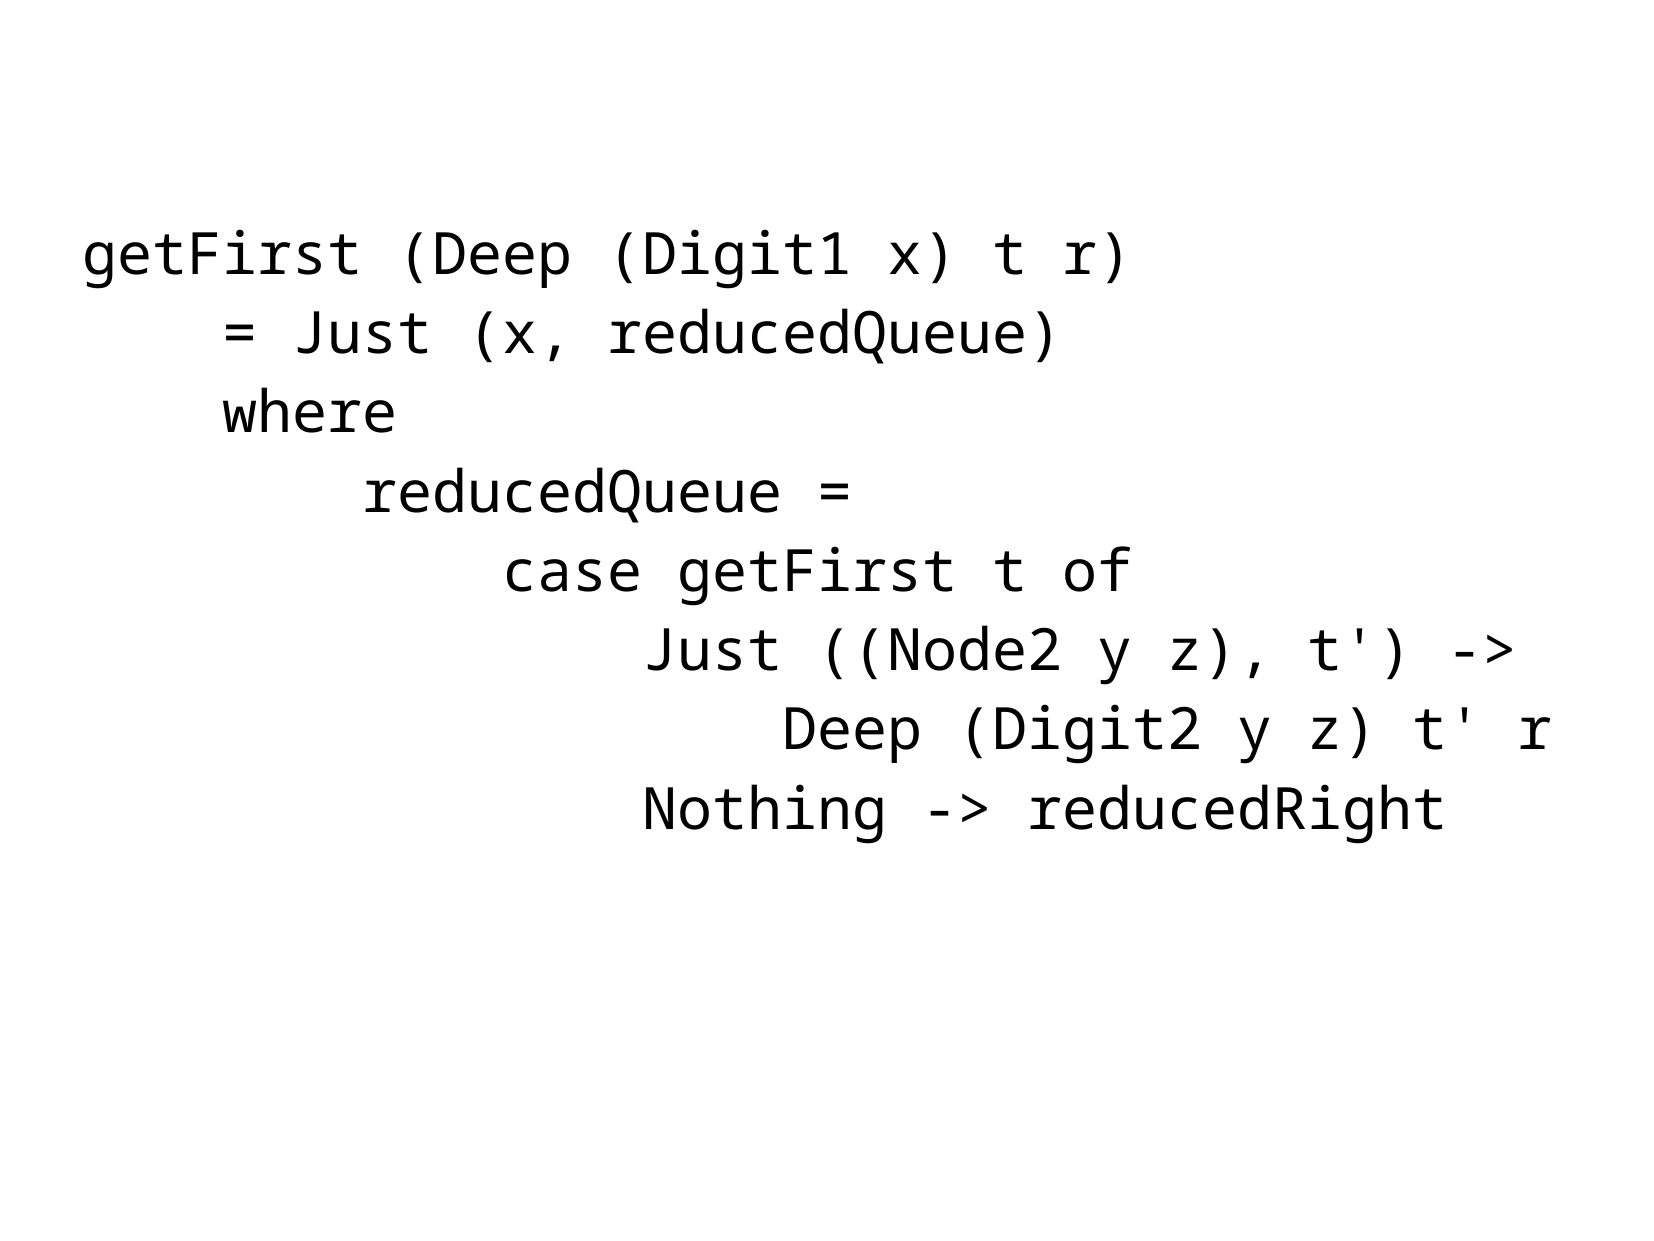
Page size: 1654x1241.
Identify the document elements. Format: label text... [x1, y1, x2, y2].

subtitle getFirst (Deep (Digit1 x) t r) = Just (x, reducedQueue) where reducedQueue = case getFirst t of Just ((Node2 y z), t') -> Deep (Digit2 y z) t' r Nothing -> reducedRight [82, 49, 1571, 1010]
